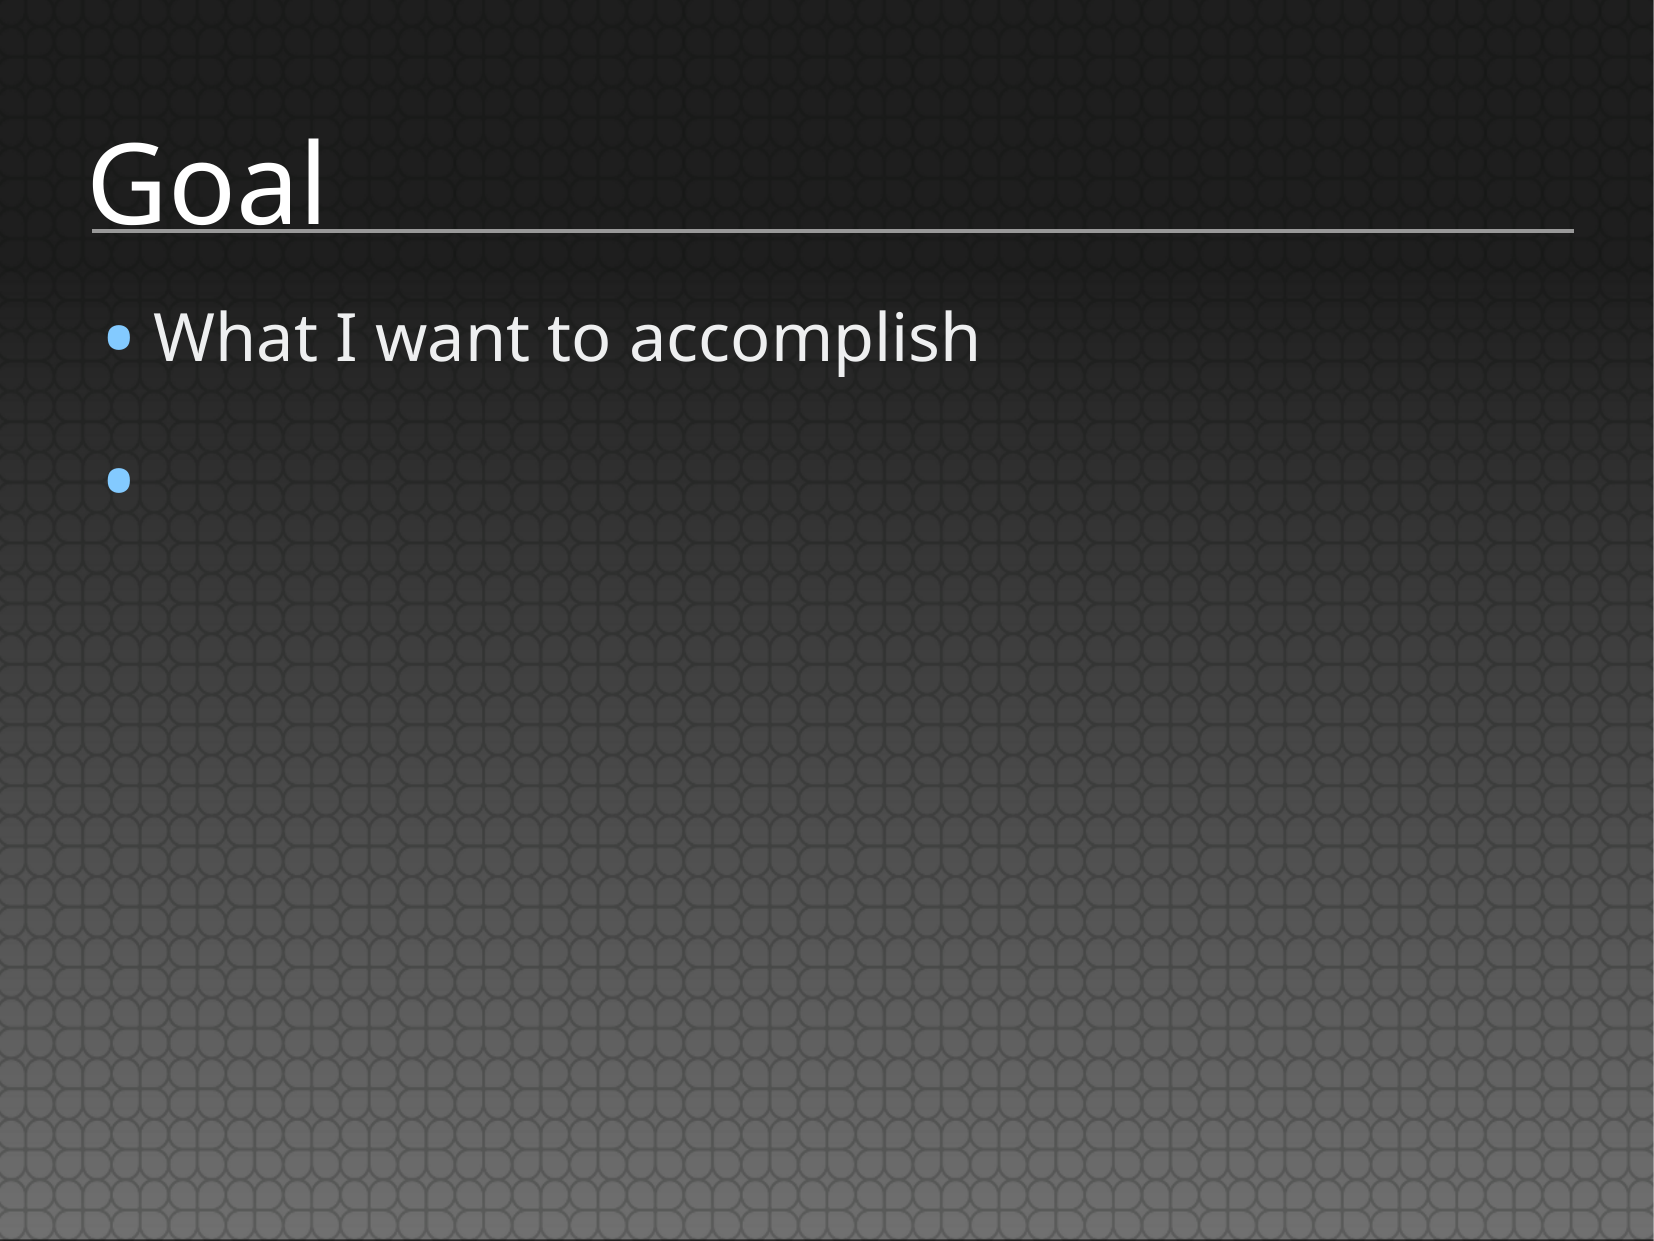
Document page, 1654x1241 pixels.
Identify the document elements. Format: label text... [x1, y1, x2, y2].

title Goal [86, 112, 1576, 249]
picture [0, 0, 1654, 1241]
list What I want to accomplish [82, 290, 1571, 1109]
